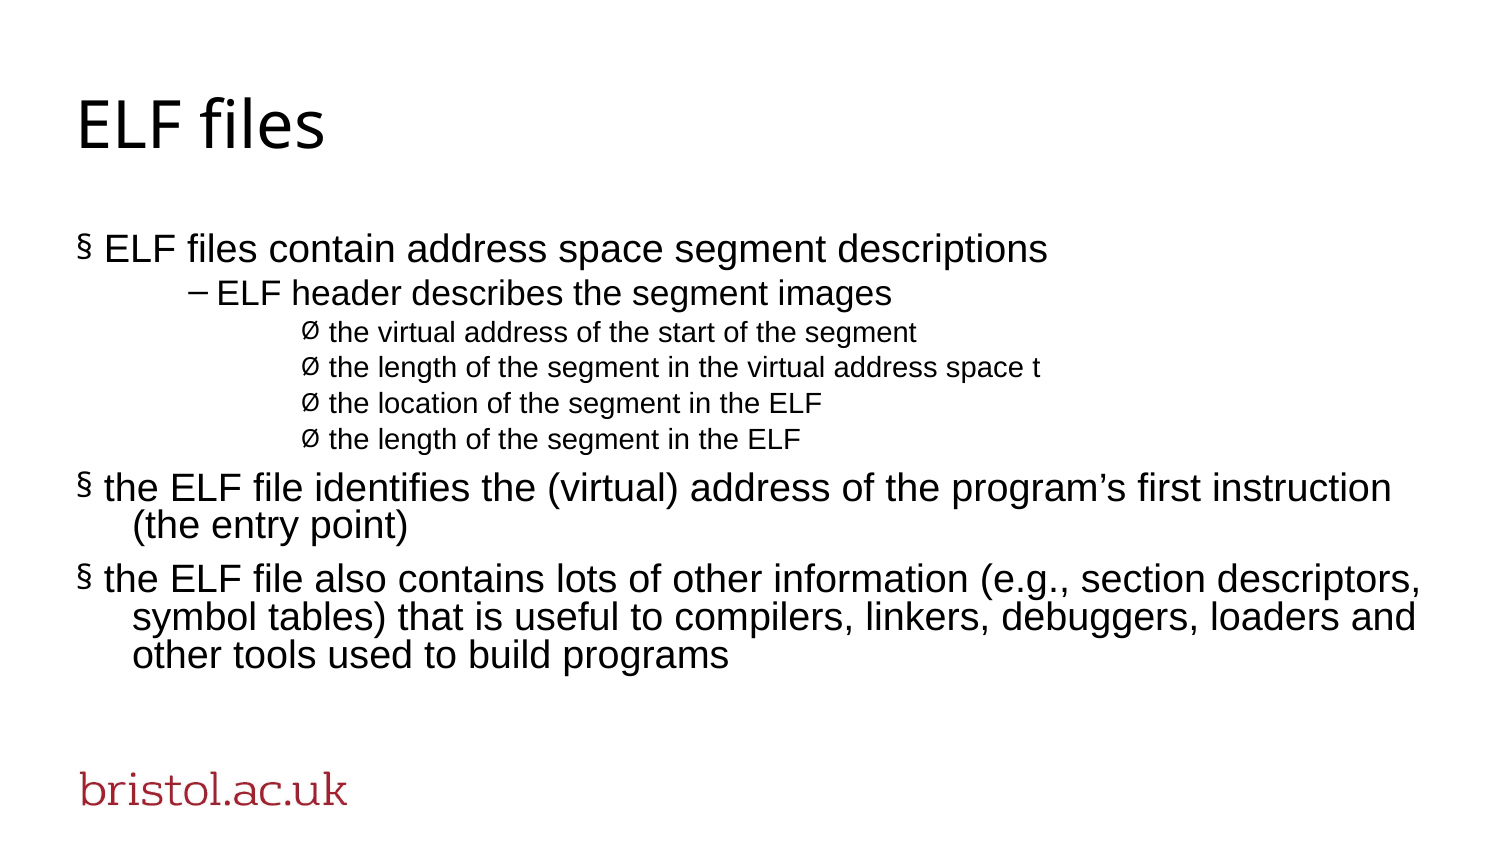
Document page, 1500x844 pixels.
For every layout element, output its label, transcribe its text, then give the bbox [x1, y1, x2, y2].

list ELF files contain address space segment descriptions ELF header describes the segment images the virtual address of the start of the segment the length of the segment in the virtual address space t the location of the segment in the ELF the length of the segment in the ELF the ELF file identifies the (virtual) address of the program’s first instruction (the entry point) the ELF file also contains lots of other information (e.g., section descriptors, symbol tables) that is useful to compilers, linkers, debuggers, loaders and other tools used to build programs [60, 224, 1440, 699]
title ELF files [60, 44, 1440, 209]
